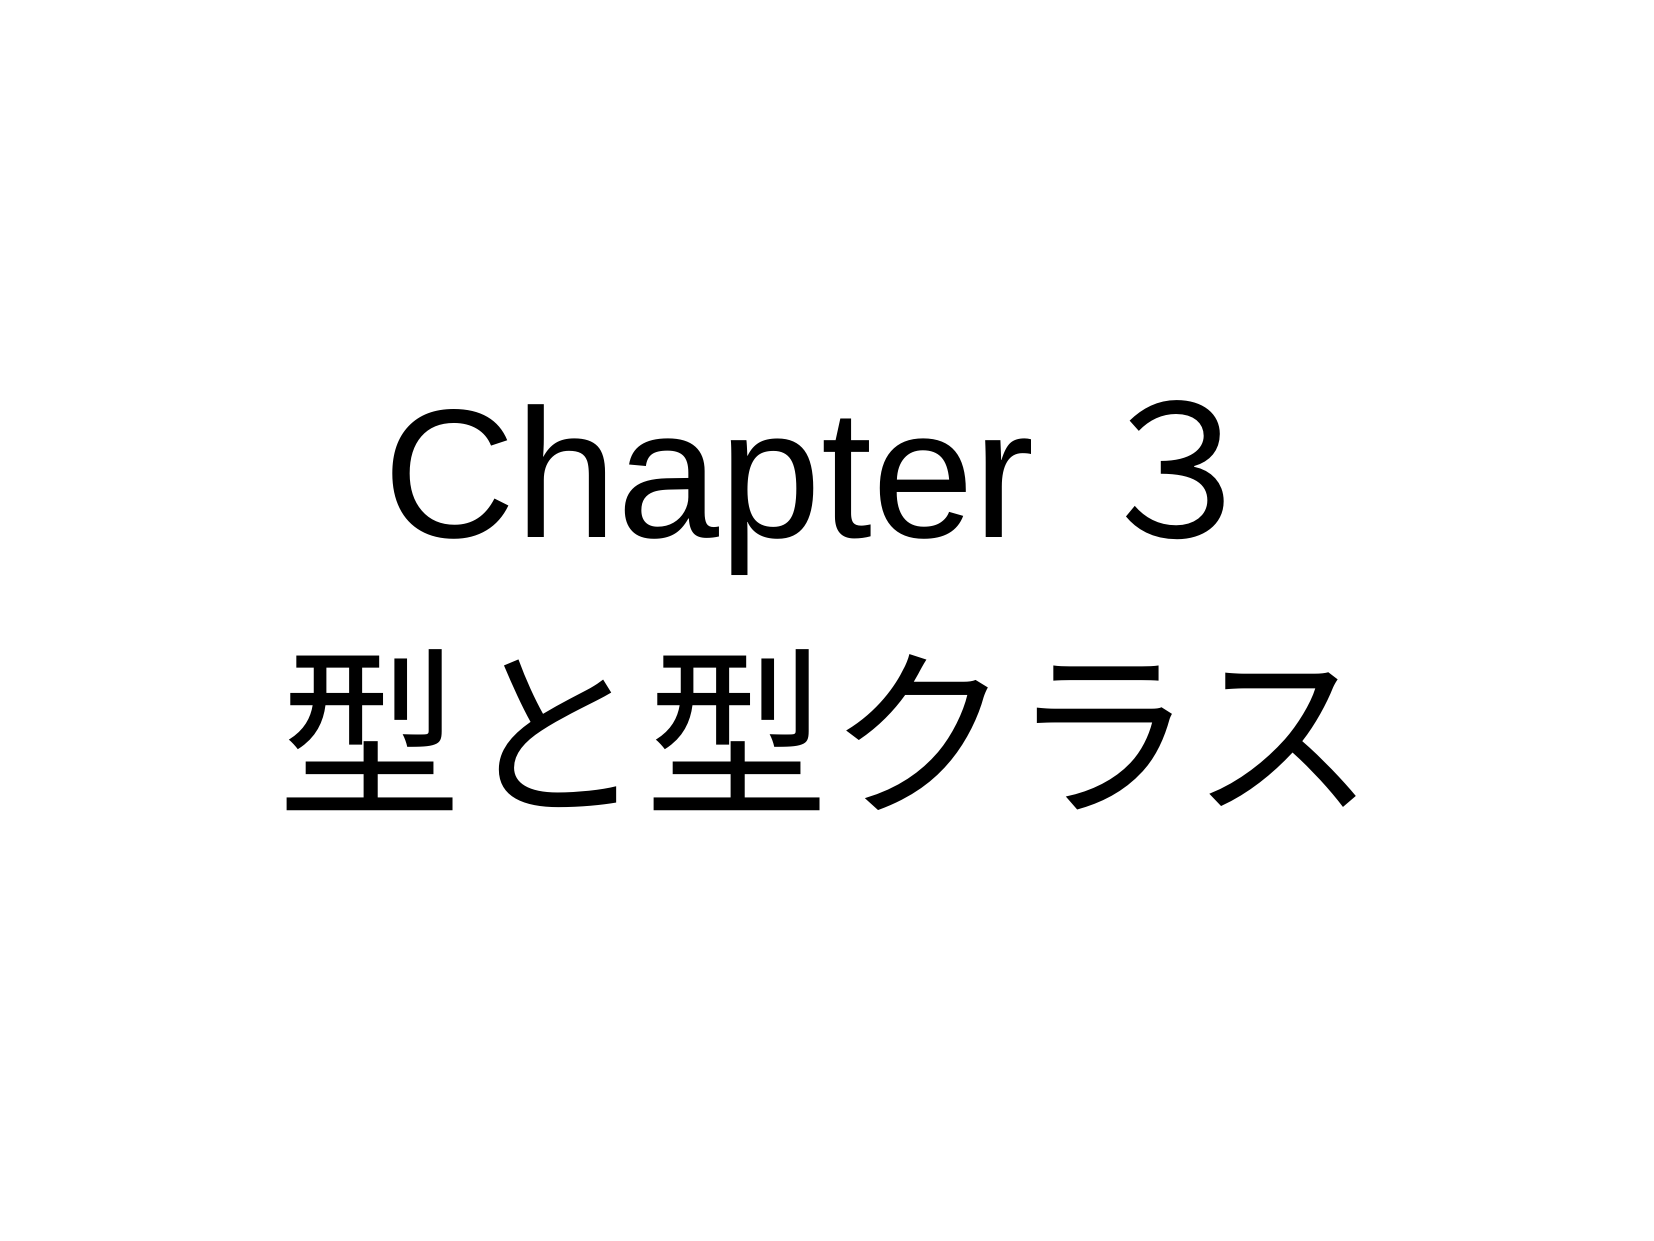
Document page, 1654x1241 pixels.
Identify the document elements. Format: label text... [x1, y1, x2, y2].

title Chapter ３ 型と型クラス [82, 396, 1571, 785]
